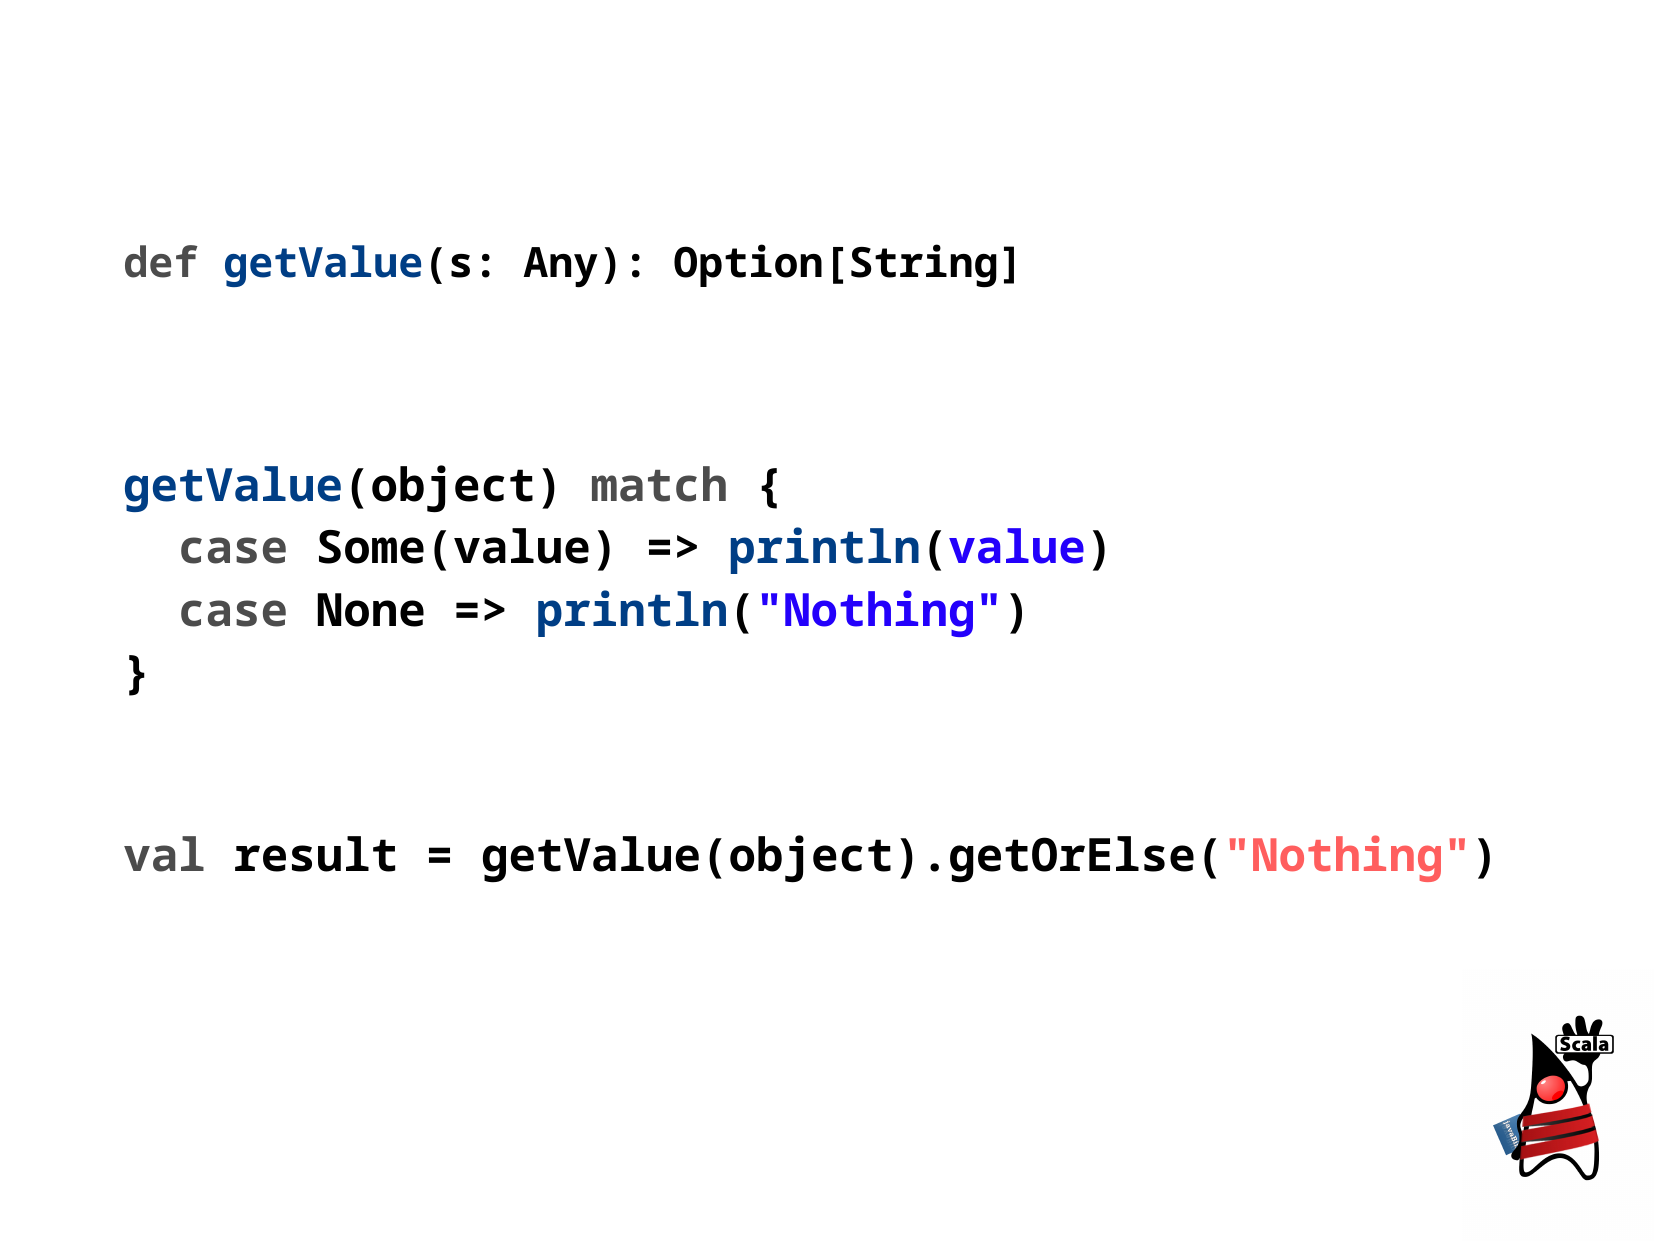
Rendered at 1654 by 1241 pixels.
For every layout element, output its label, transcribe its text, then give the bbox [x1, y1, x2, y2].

text_box val result = getValue(object).getOrElse("Nothing") [108, 815, 1647, 883]
picture [1462, 969, 1654, 1241]
text_box def getValue(s: Any): Option[String] [108, 225, 1384, 288]
text_box getValue(object) match { case Some(value) => println(value) case None => println("Nothing") } [53, 444, 1516, 667]
